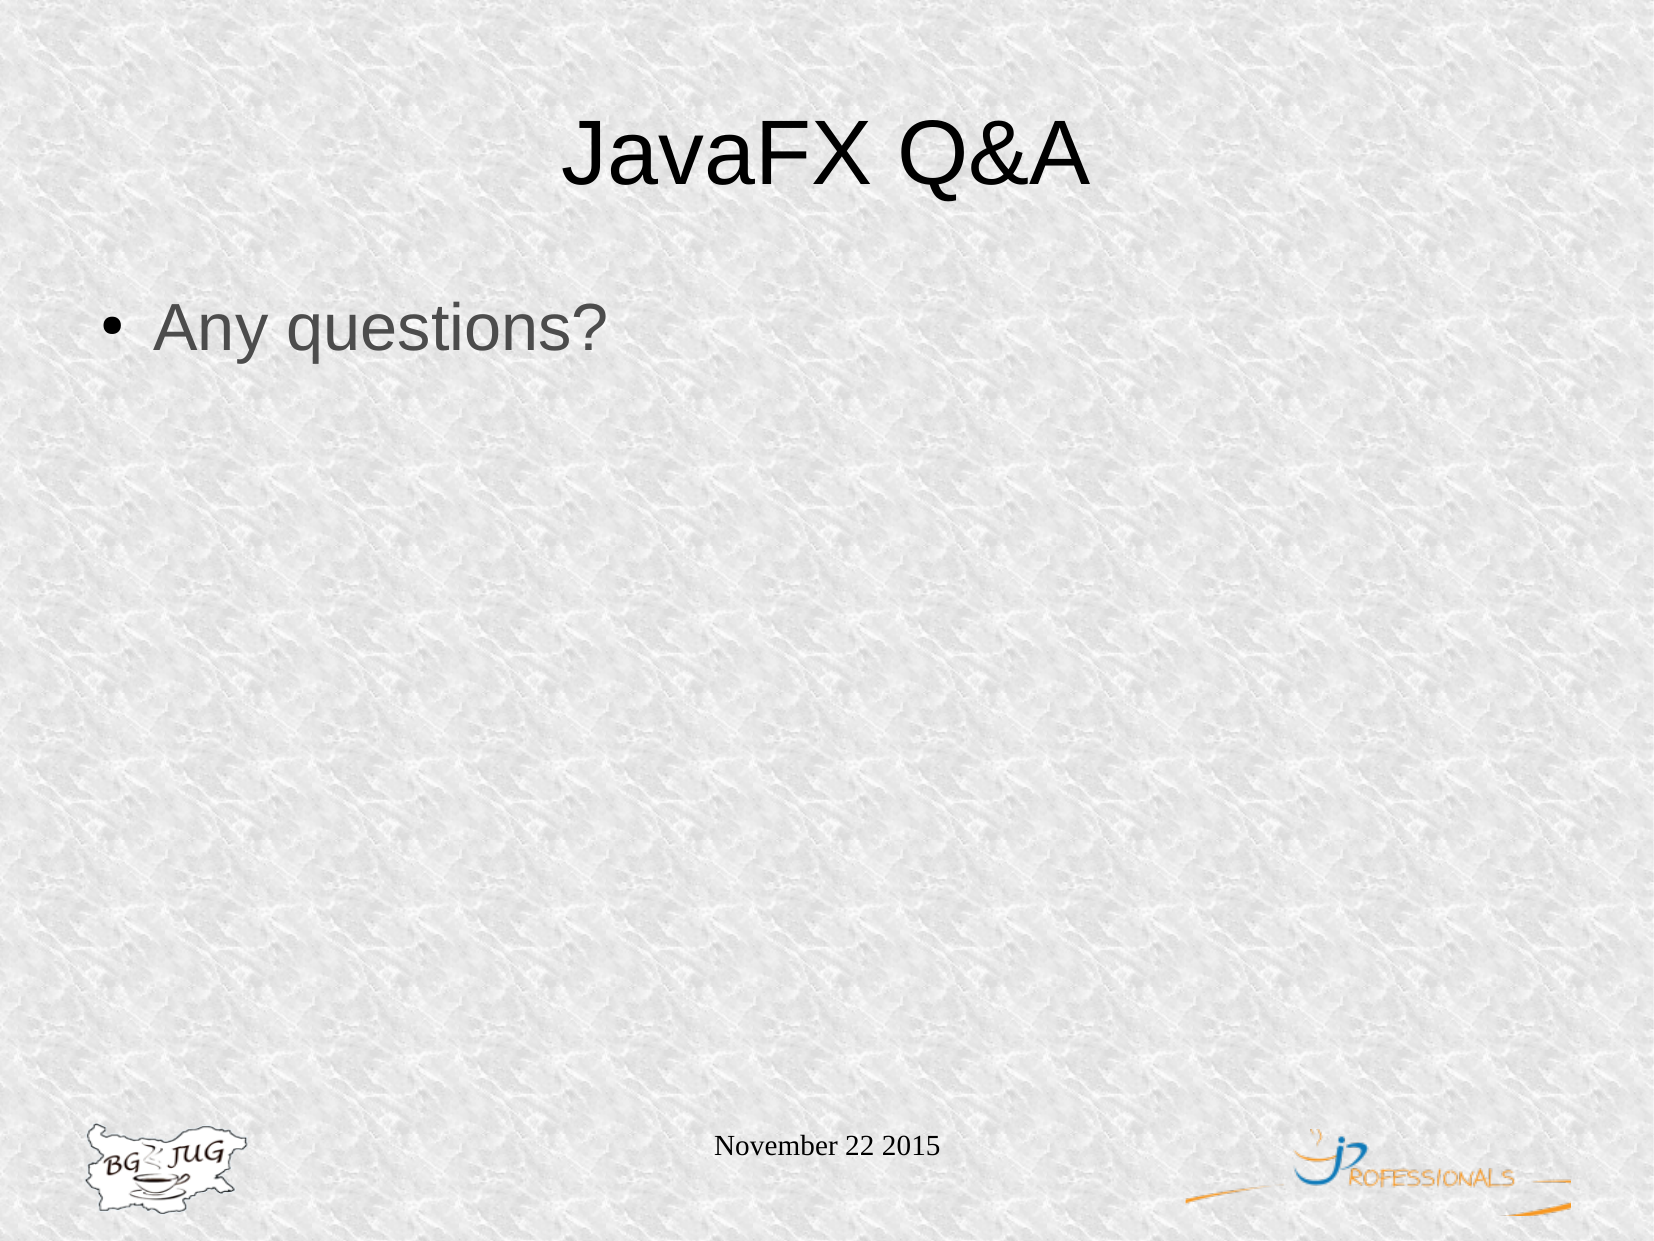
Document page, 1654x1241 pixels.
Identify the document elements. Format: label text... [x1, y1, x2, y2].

picture [0, 0, 1654, 1241]
title JavaFX Q&A [82, 49, 1571, 257]
list Any questions? [82, 290, 1571, 1010]
